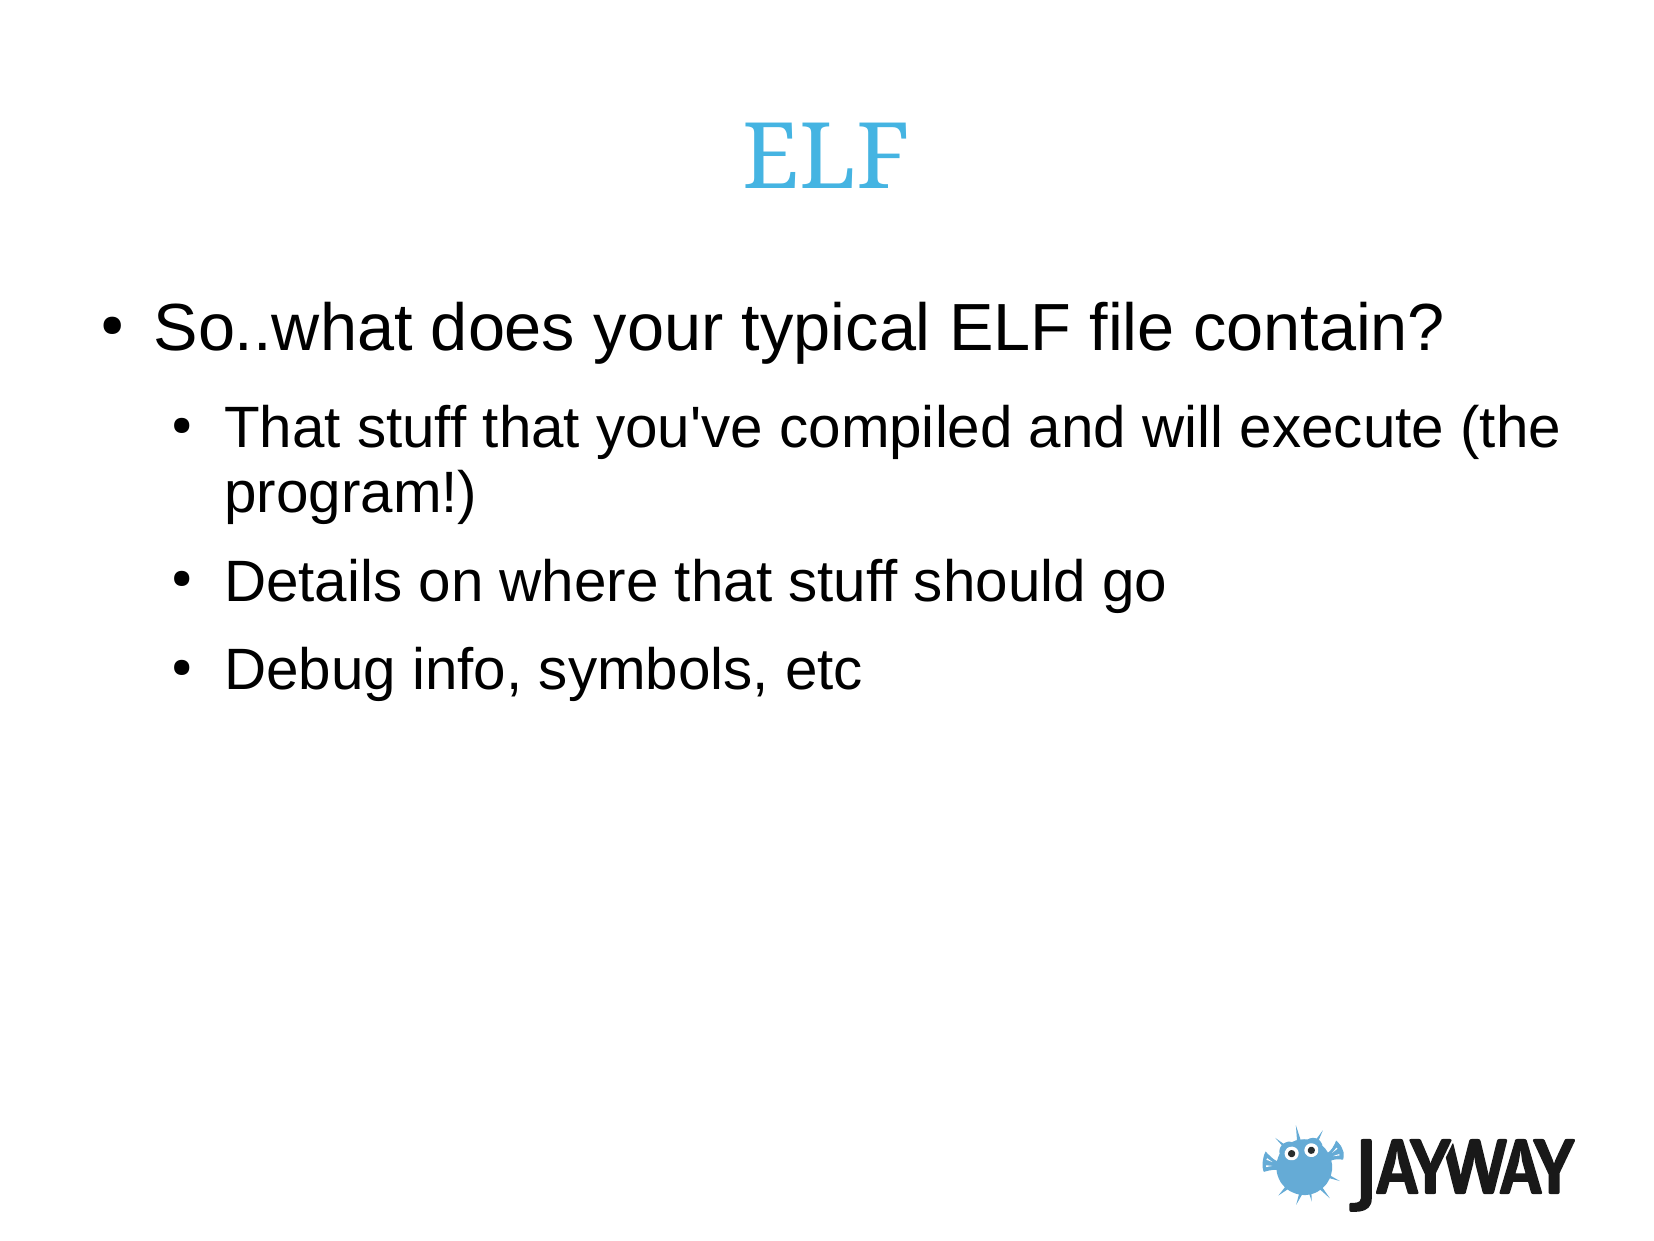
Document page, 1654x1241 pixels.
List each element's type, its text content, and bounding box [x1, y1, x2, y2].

list So..what does your typical ELF file contain? That stuff that you've compiled and will execute (the program!) Details on where that stuff should go Debug info, symbols, etc [82, 290, 1571, 1109]
title ELF [82, 49, 1571, 257]
